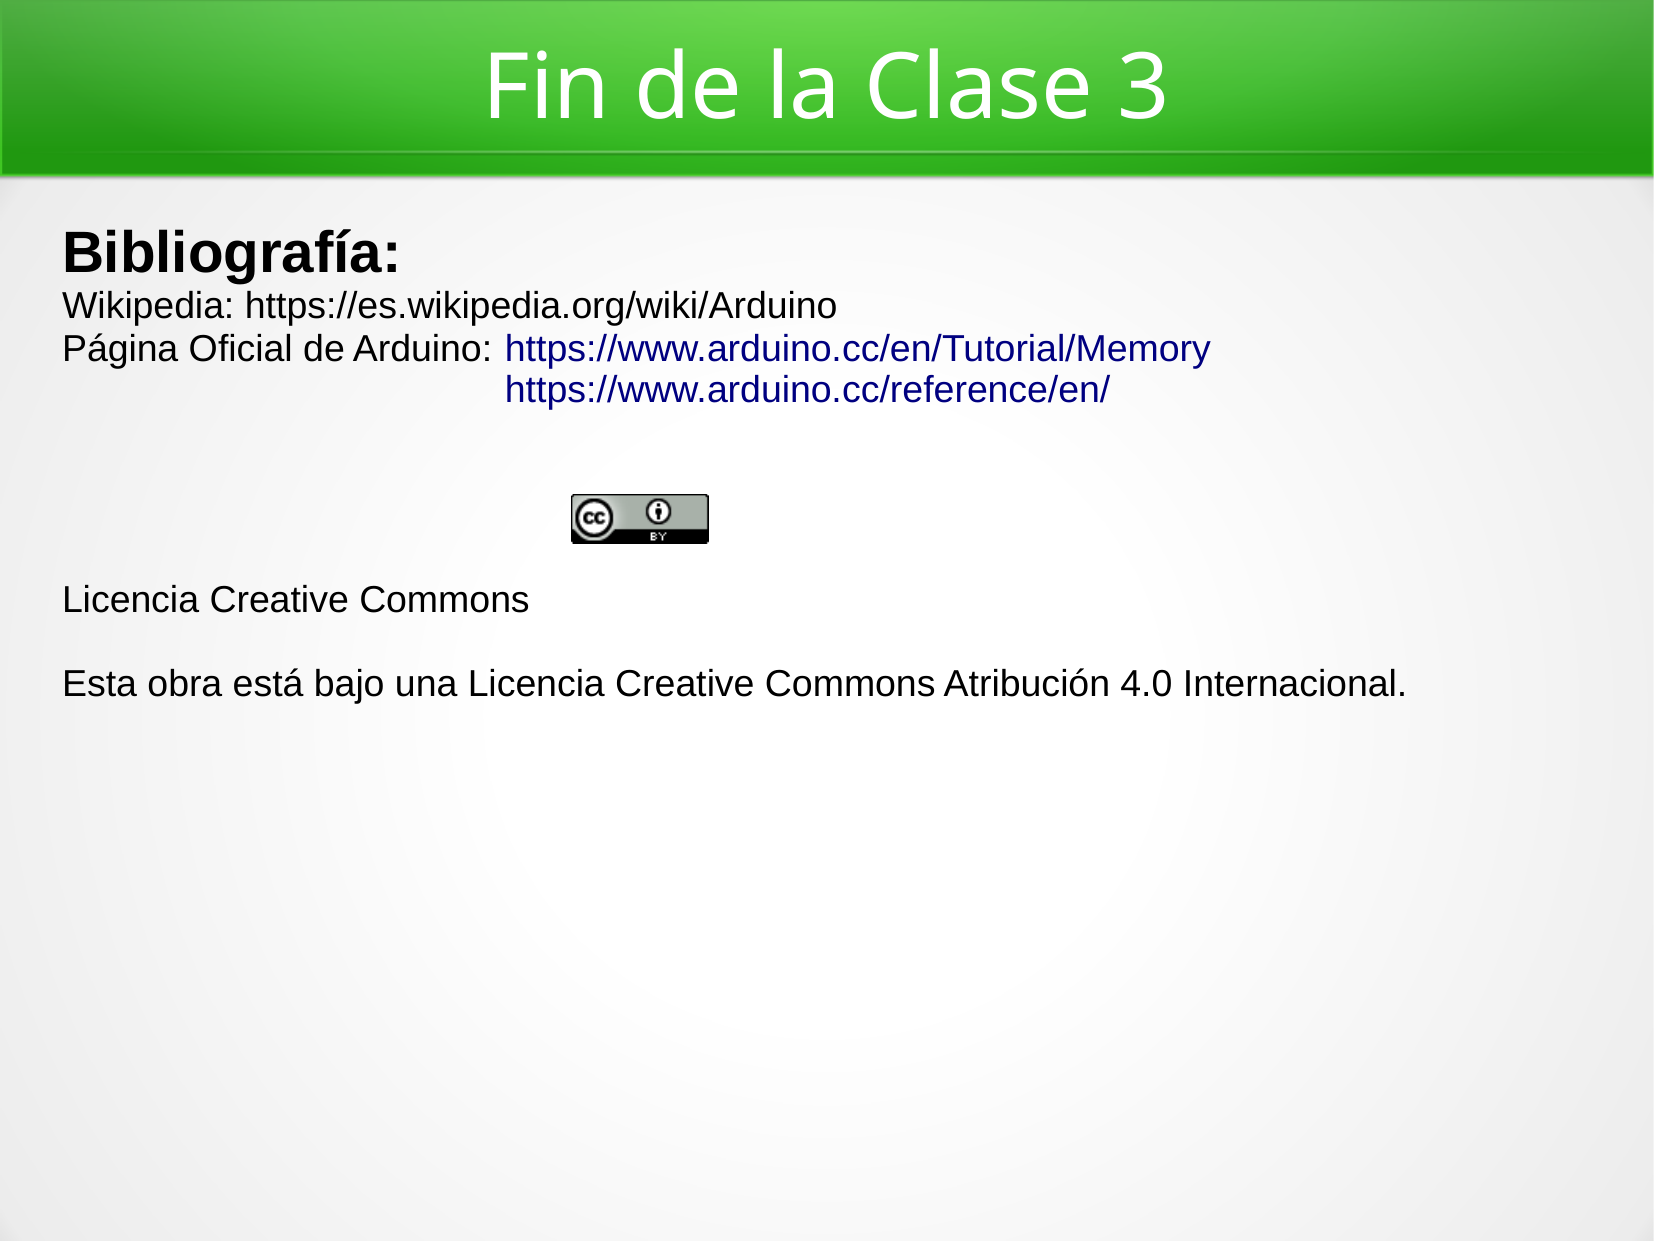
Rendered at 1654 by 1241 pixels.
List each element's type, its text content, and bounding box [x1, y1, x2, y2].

picture [0, 0, 1654, 1241]
title Fin de la Clase 3 [82, 11, 1571, 154]
text_box Bibliografía: Wikipedia: https://es.wikipedia.org/wiki/Arduino Página Oficial de Arduino: https://www.arduino.cc/en/Tutorial/Memory https://www.arduino.cc/reference/en/ Licencia Creative Commons Esta obra está bajo una Licencia Creative Commons Atribución 4.0 Internacional. [47, 212, 1560, 755]
